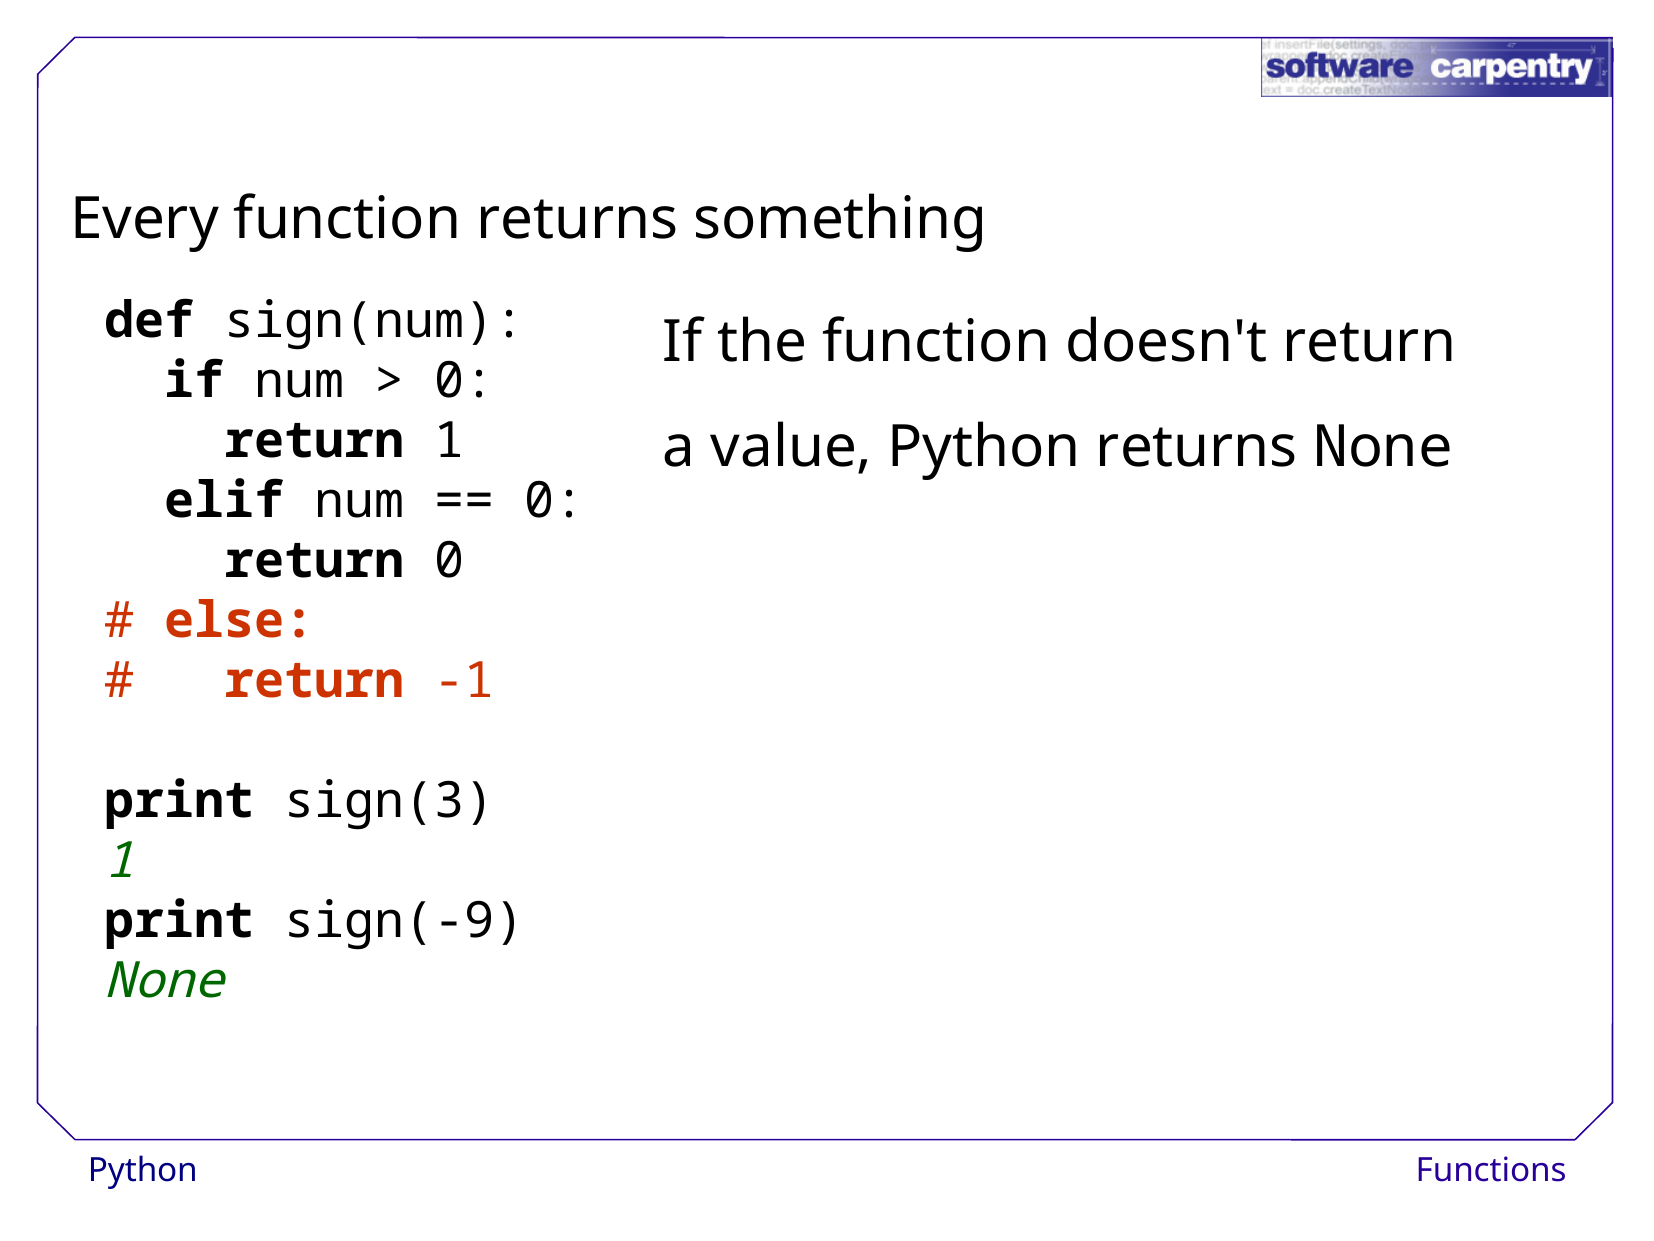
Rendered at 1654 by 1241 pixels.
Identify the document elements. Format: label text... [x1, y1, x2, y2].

text_box Every function returns something [55, 138, 1153, 259]
text_box If the function doesn't return a value, Python returns None [648, 260, 1622, 487]
text_box def sign(num): if num > 0: return 1 elif num == 0: return 0 # else: # return -1 print sign(3) 1 print sign(-9) None [89, 279, 629, 1093]
picture [1261, 39, 1613, 97]
